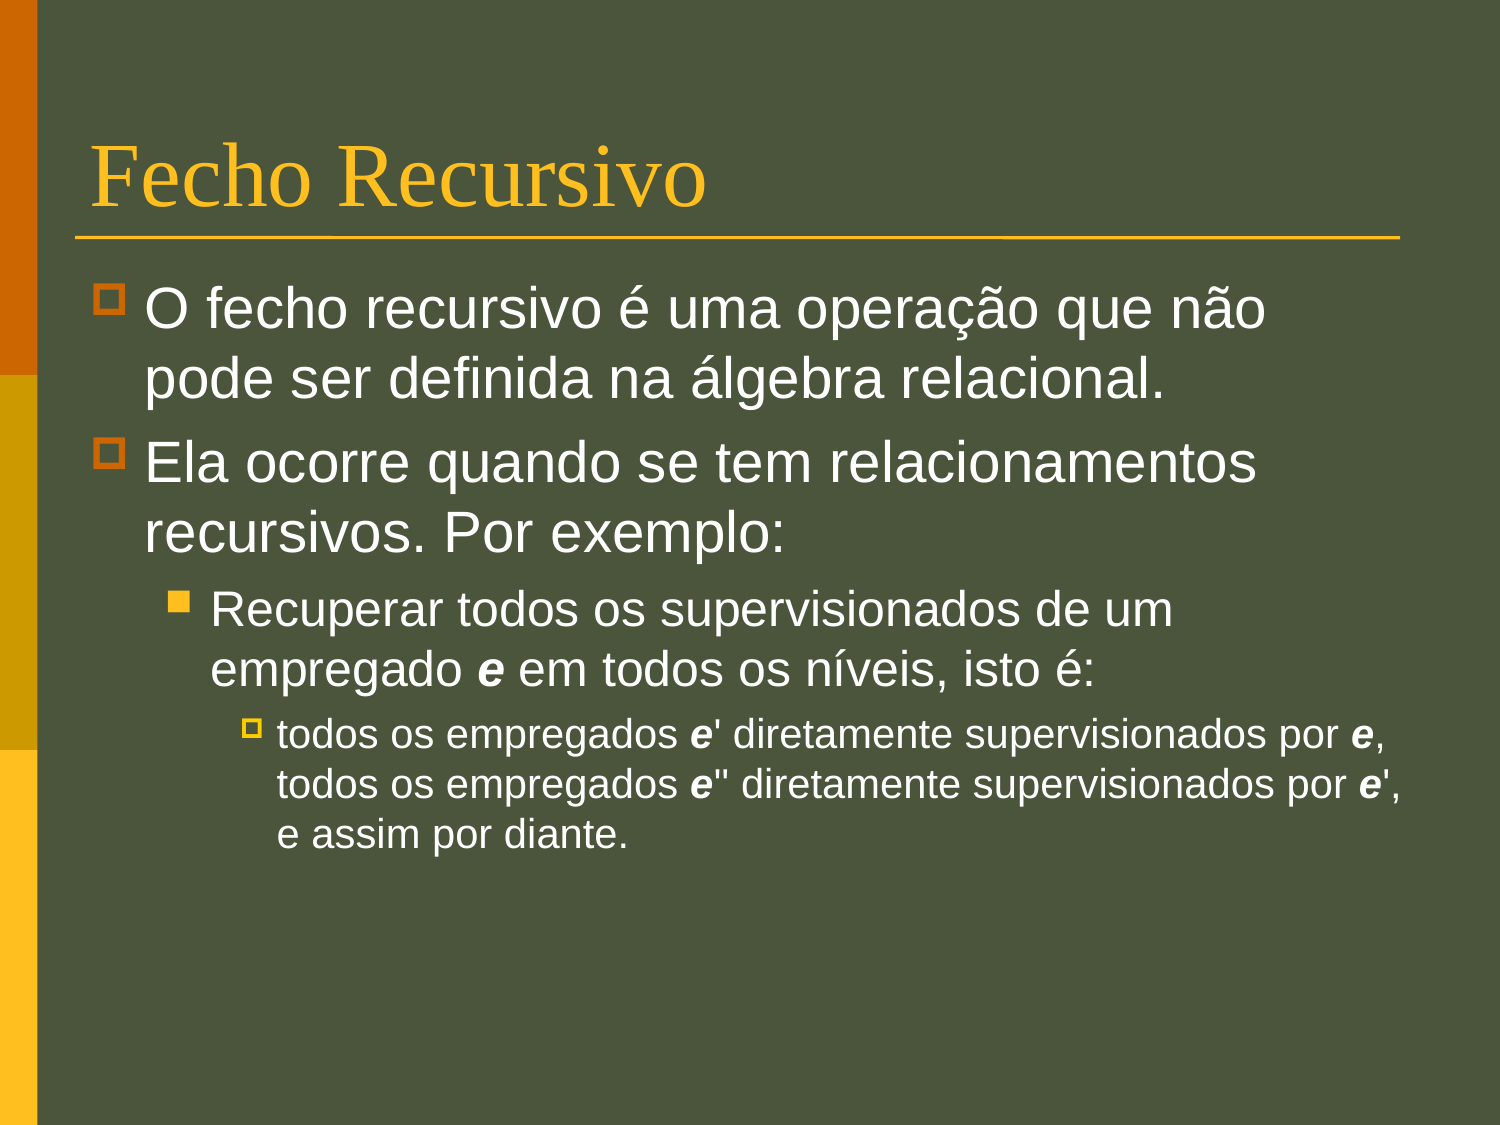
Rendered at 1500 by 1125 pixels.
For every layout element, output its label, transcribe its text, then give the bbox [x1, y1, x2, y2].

list O fecho recursivo é uma operação que não pode ser definida na álgebra relacional. Ela ocorre quando se tem relacionamentos recursivos. Por exemplo: Recuperar todos os supervisionados de um empregado e em todos os níveis, isto é: todos os empregados e' diretamente supervisionados por e, todos os empregados e'' diretamente supervisionados por e', e assim por diante. [75, 262, 1426, 1006]
title Fecho Recursivo [75, 45, 1426, 233]
